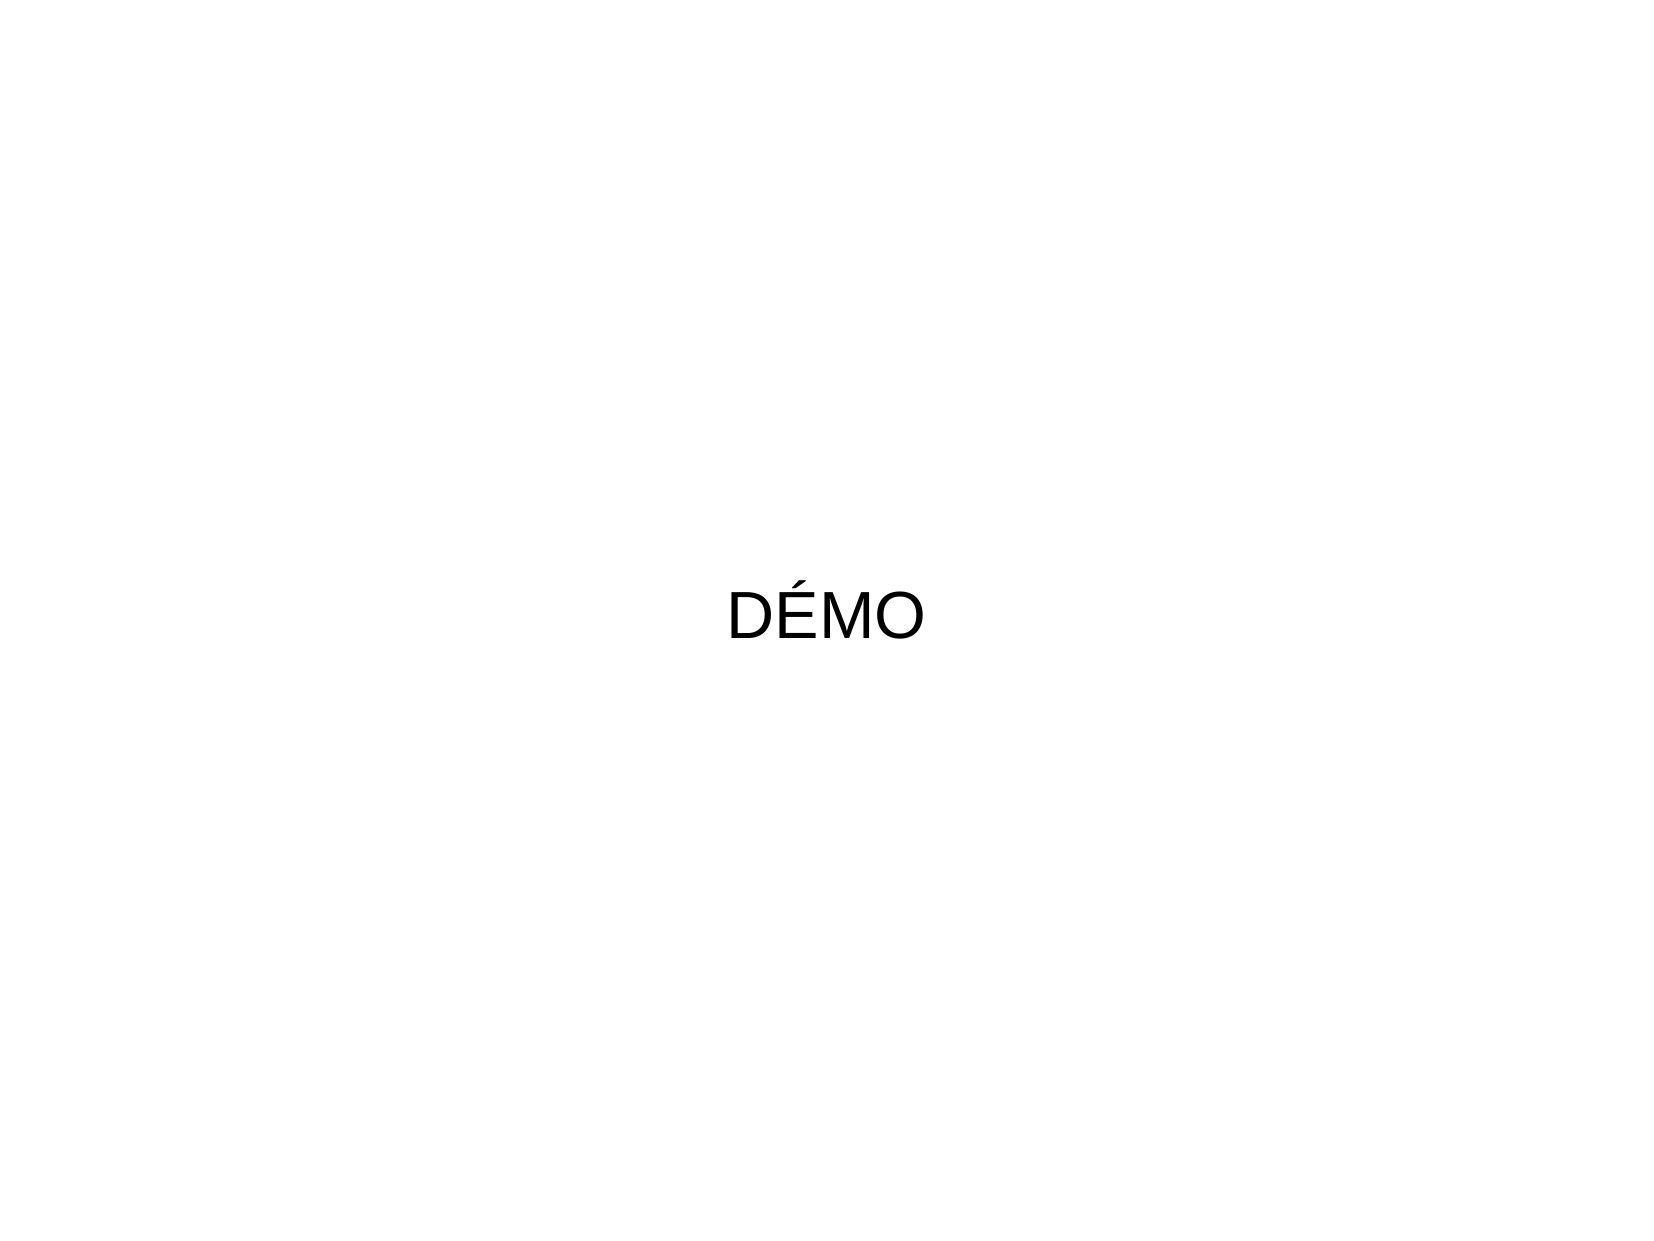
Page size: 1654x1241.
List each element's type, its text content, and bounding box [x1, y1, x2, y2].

subtitle DÉMO [82, 135, 1571, 1095]
